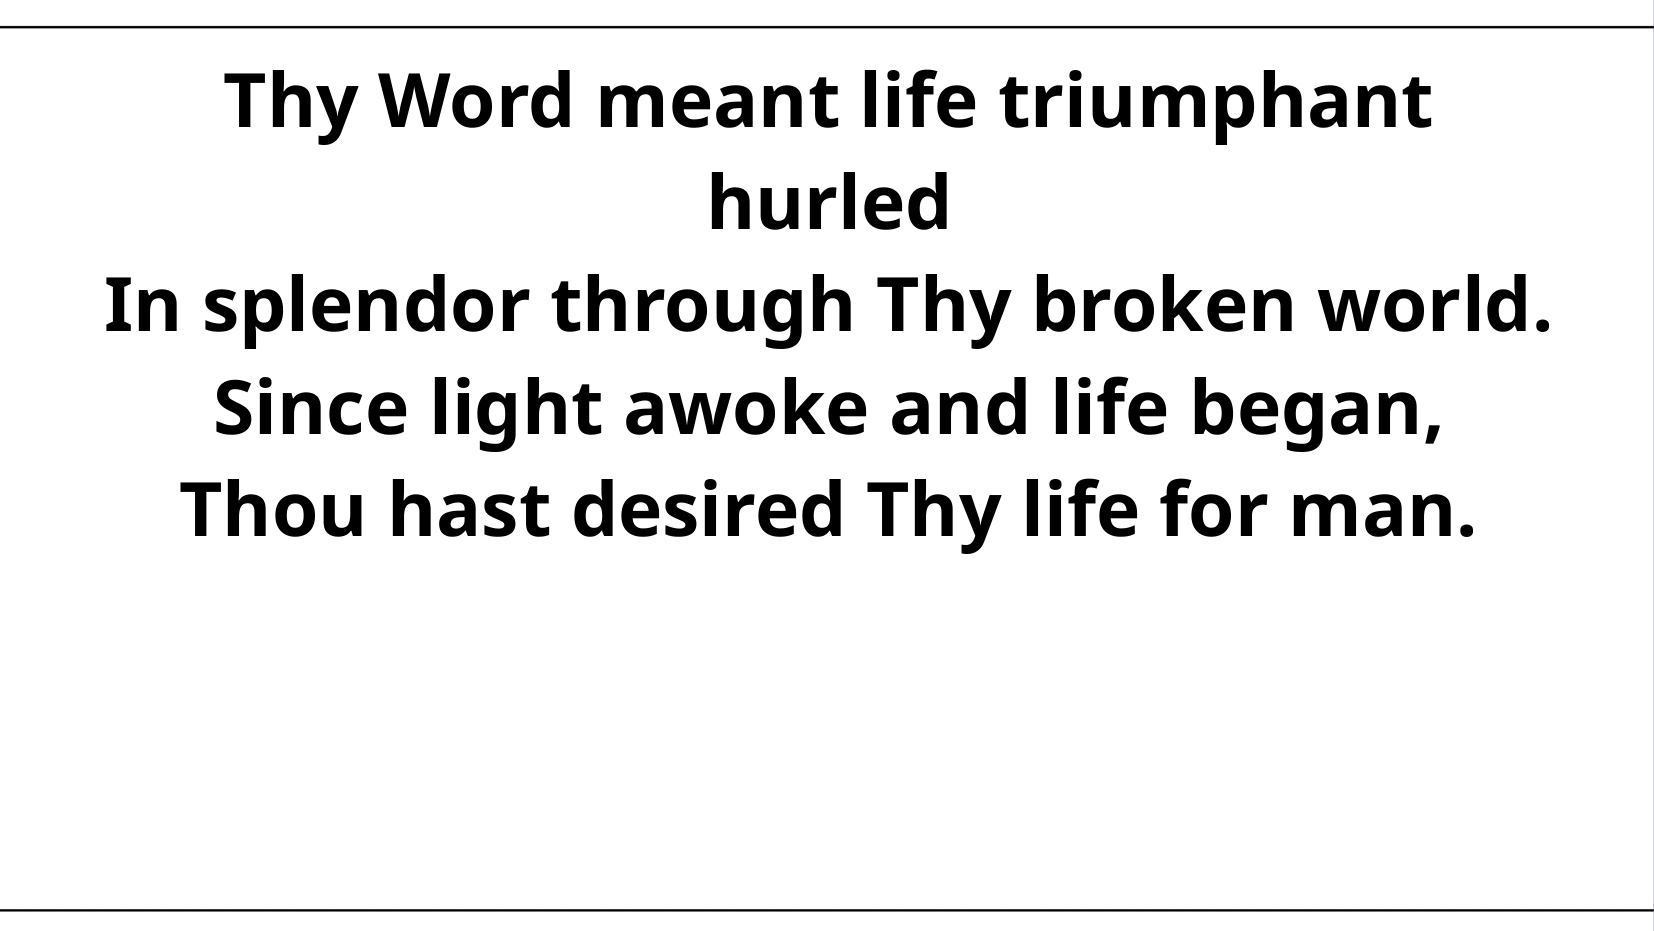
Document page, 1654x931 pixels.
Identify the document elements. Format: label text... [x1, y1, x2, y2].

text_box Thy Word meant life triumphant hurled In splendor through Thy broken world. Since light awoke and life began, Thou hast desired Thy life for man. [87, 39, 1573, 454]
picture [0, 0, 1654, 931]
